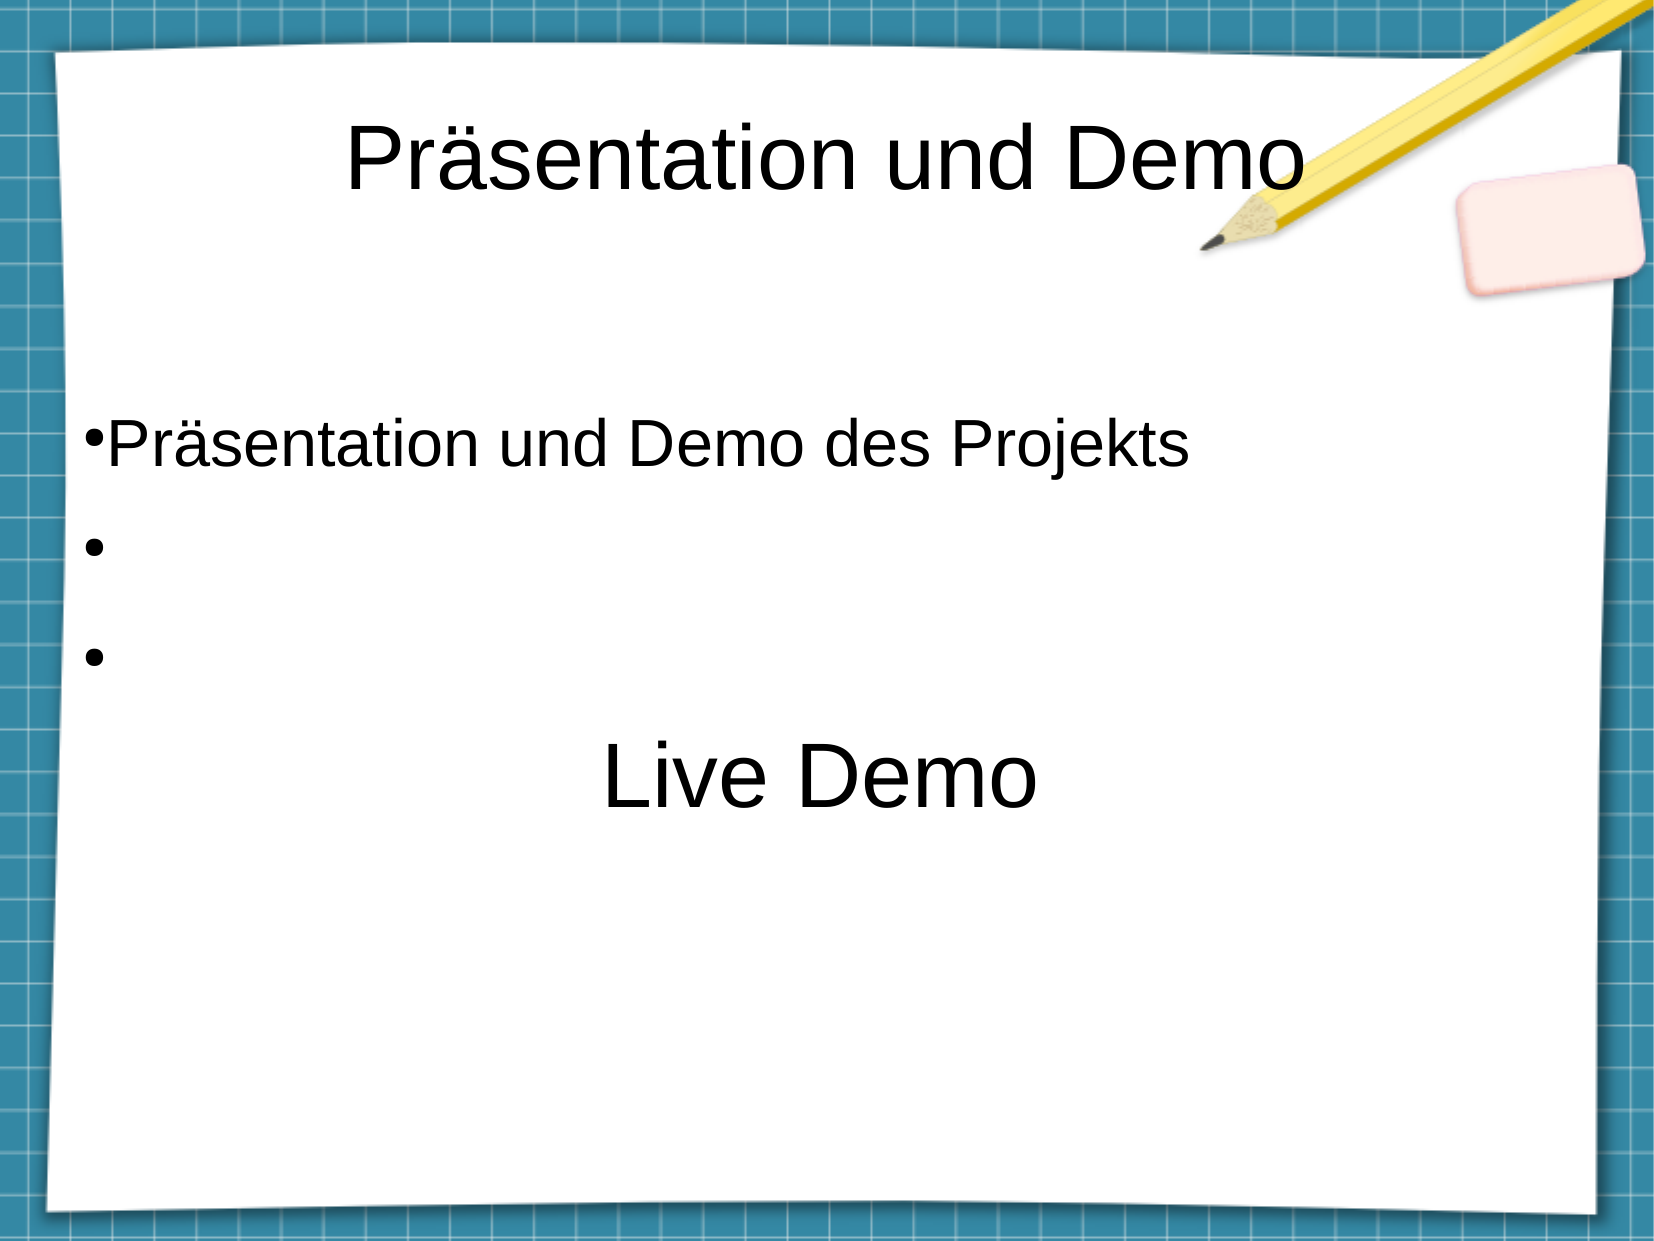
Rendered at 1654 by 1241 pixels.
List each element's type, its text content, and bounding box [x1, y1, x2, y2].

list Präsentation und Demo des Projekts Live Demo [82, 290, 1571, 1010]
title Präsentation und Demo [82, 49, 1571, 257]
